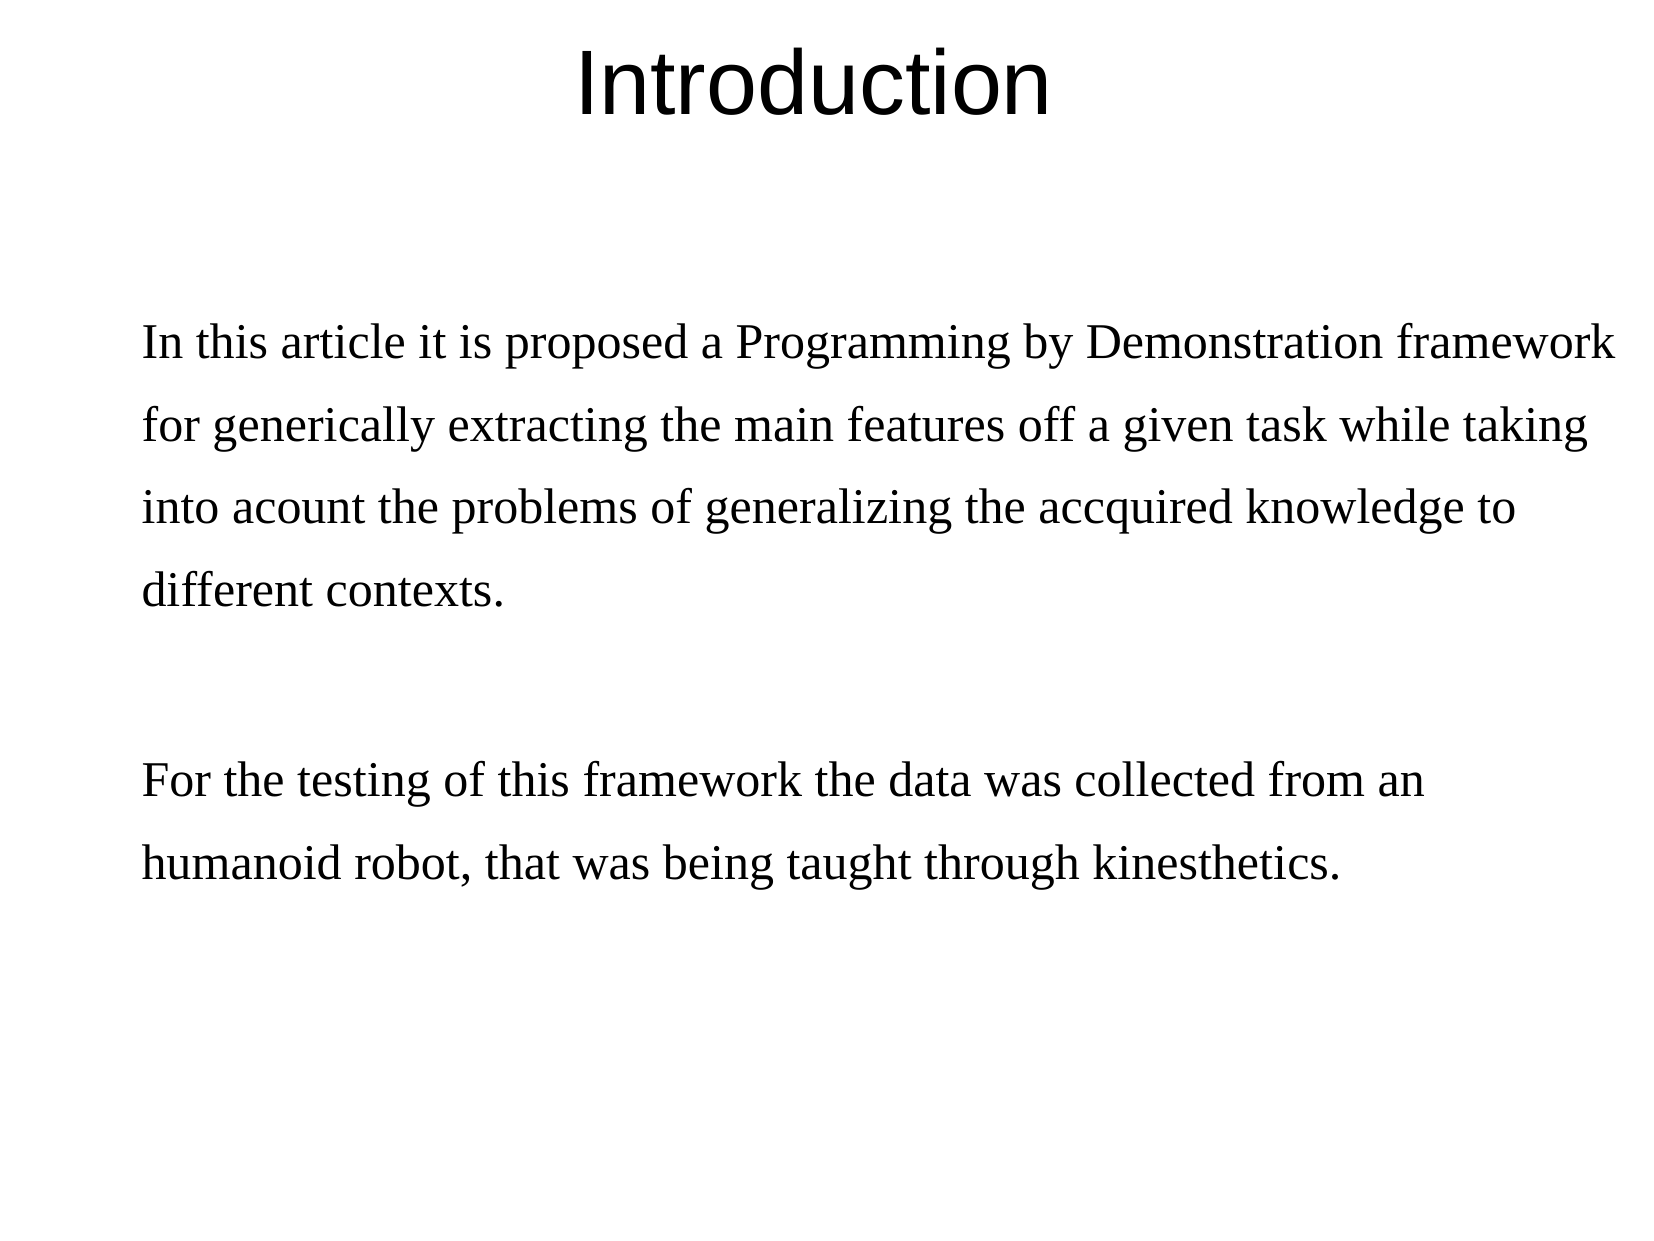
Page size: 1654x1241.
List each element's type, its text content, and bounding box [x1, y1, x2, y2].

subtitle In this article it is proposed a Programming by Demonstration framework for generically extracting the main features off a given task while taking into acount the problems of generalizing the accquired knowledge to different contexts. For the testing of this framework the data was collected from an humanoid robot, that was being taught through kinesthetics. [141, 285, 1630, 1241]
title Introduction [82, 11, 1571, 257]
